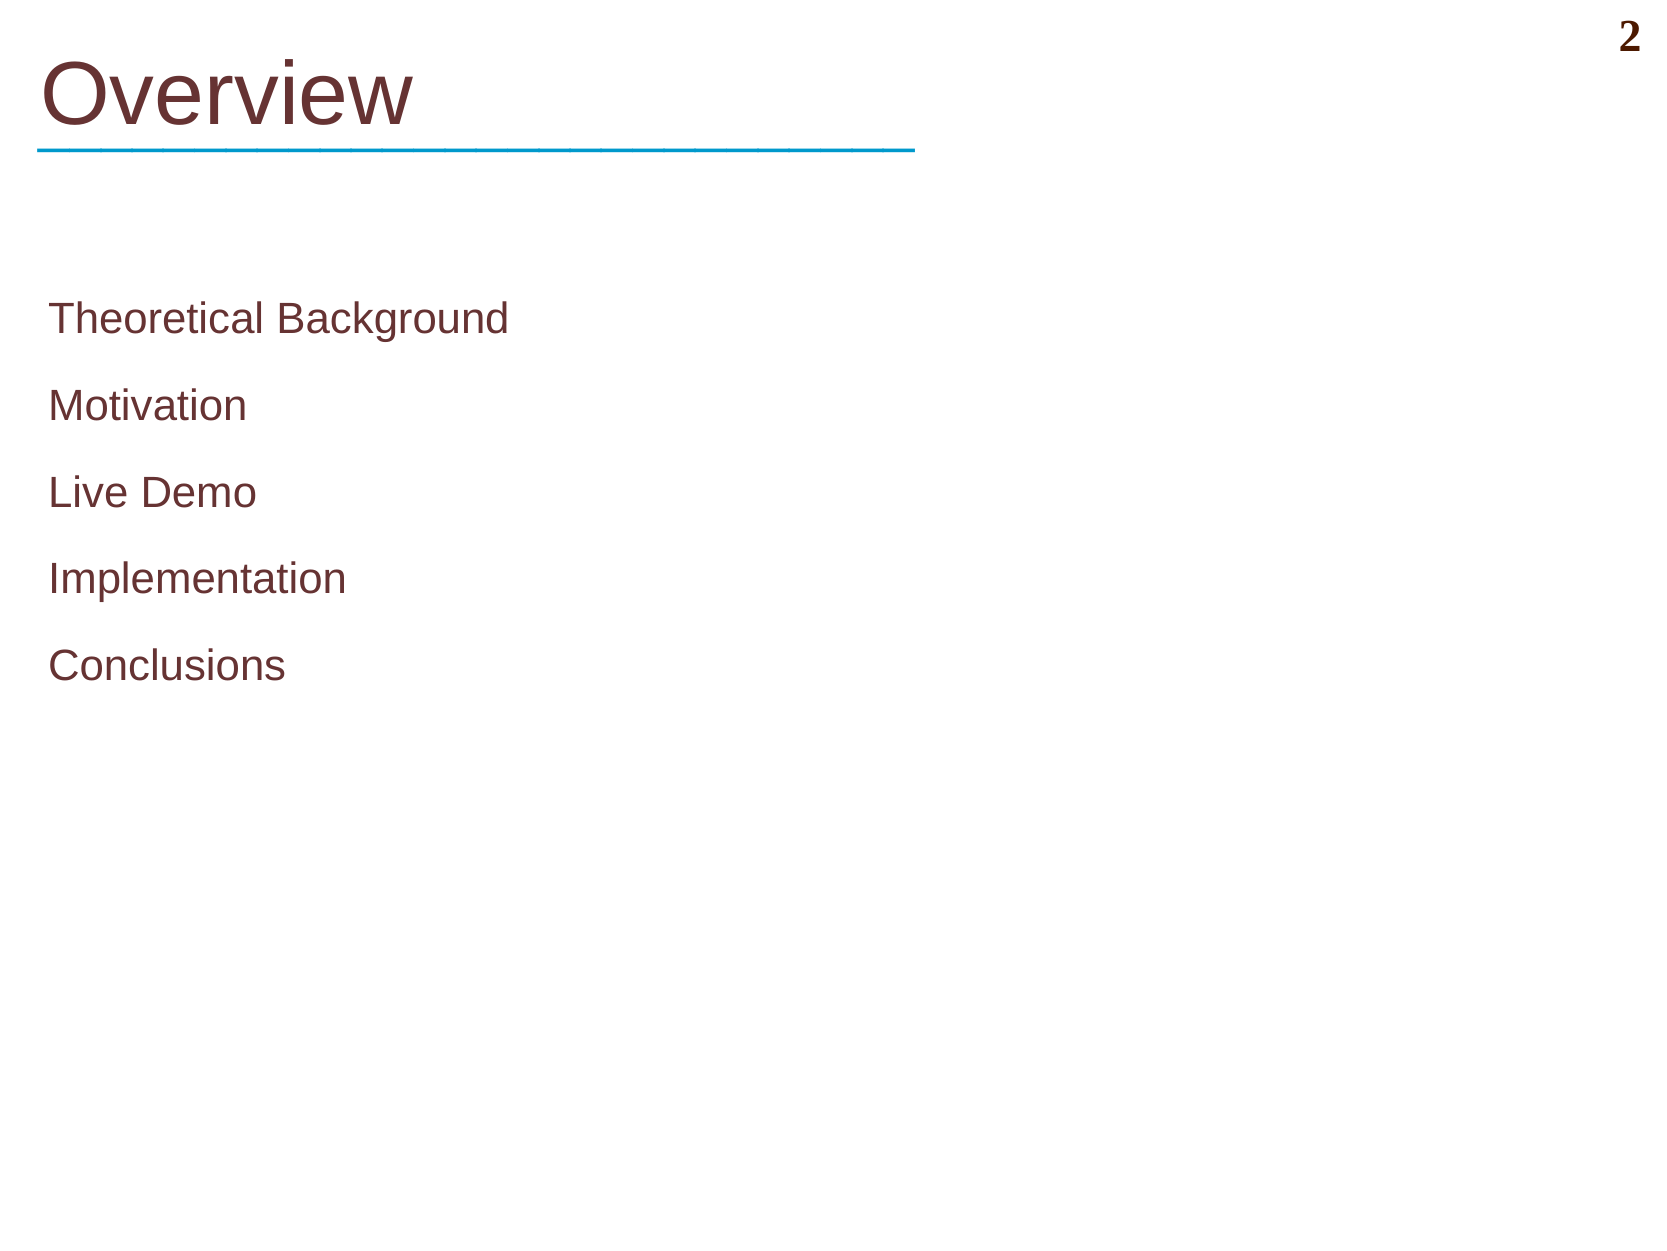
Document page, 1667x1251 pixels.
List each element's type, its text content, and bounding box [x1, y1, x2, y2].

title Overview [40, 50, 1627, 201]
list Theoretical Background Motivation Live Demo Implementation Conclusions [29, 206, 1654, 1099]
text_box ____________________________ [38, 95, 940, 154]
